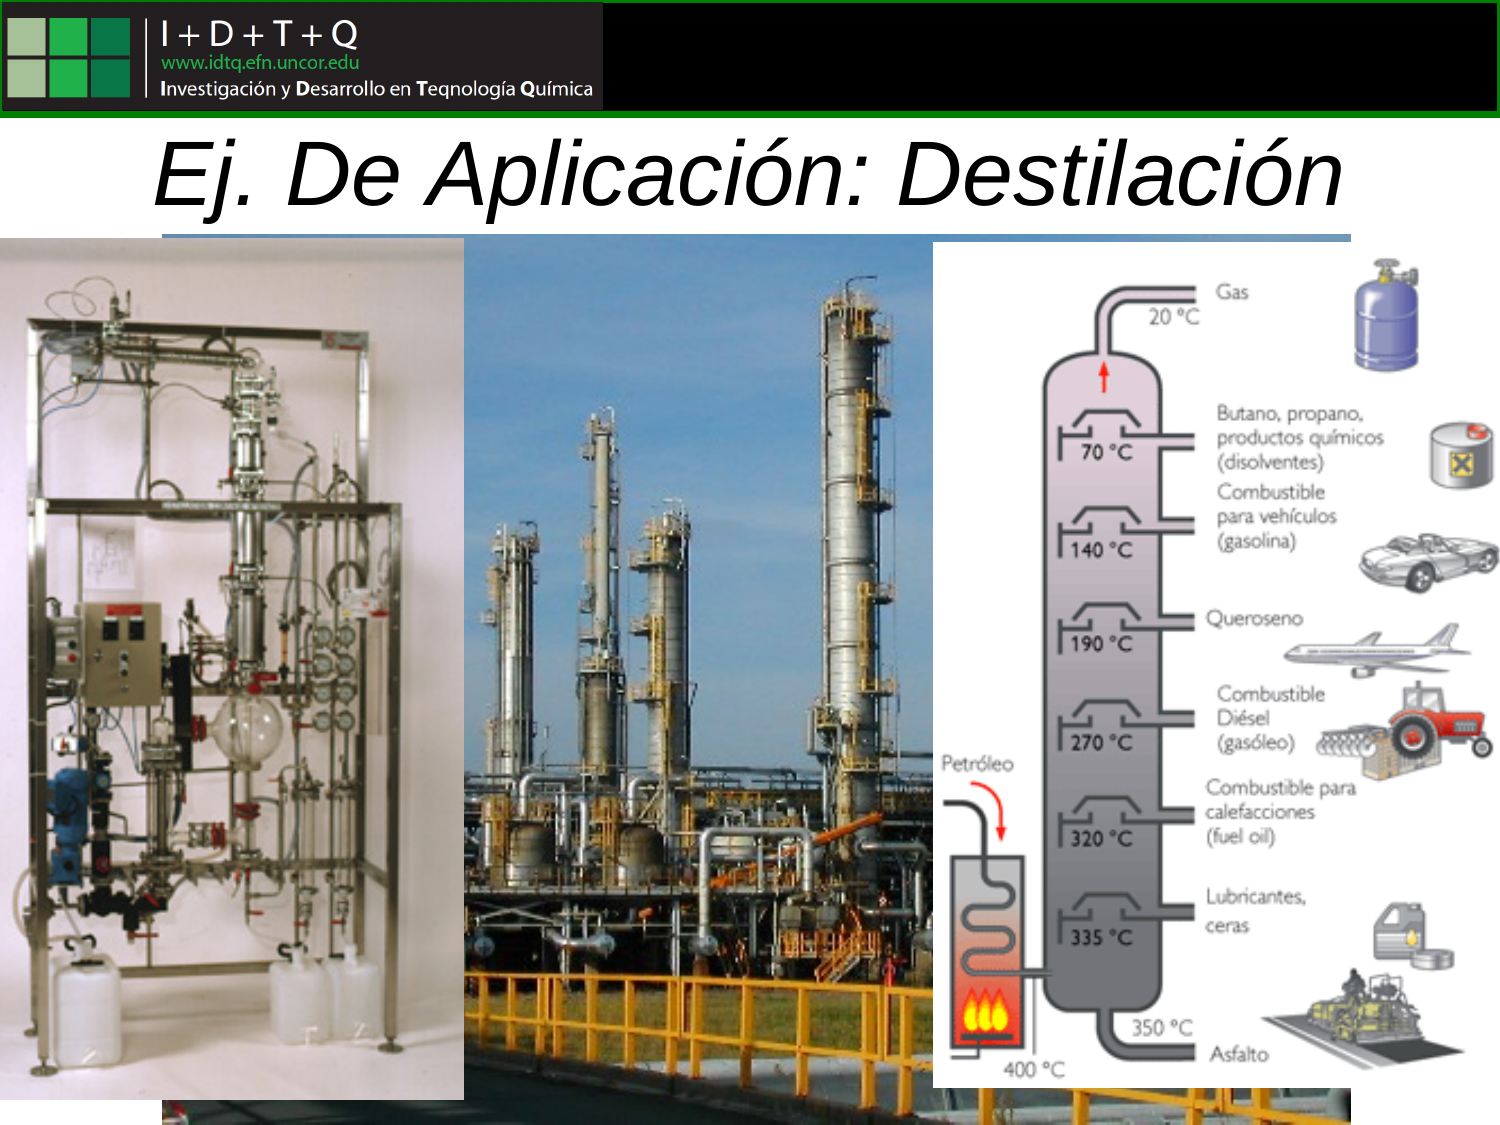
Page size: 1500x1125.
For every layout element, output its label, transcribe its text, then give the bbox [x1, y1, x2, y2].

title Ej. De Aplicación: Destilación [112, 99, 1388, 238]
picture [2, 2, 603, 110]
picture [0, 234, 1500, 1125]
